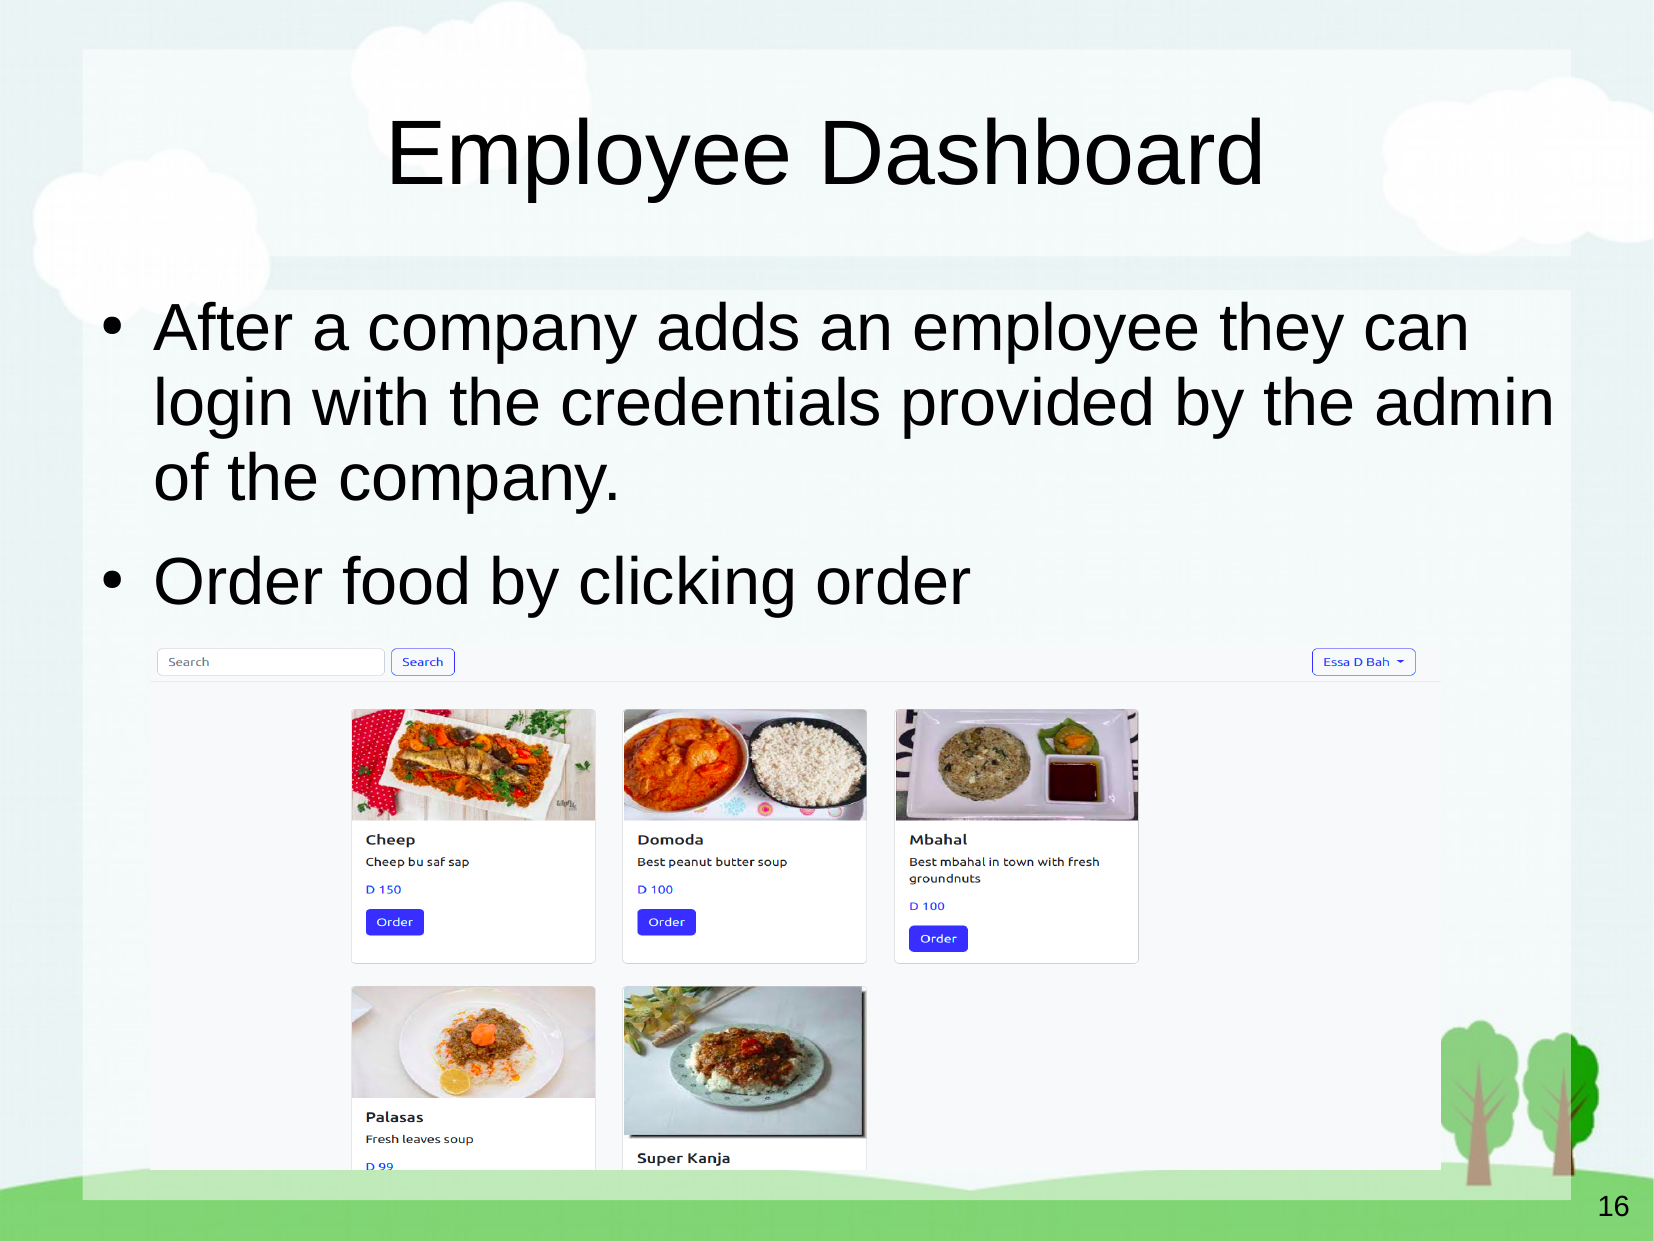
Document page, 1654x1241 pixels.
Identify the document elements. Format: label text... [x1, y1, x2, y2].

picture [0, 0, 1654, 1241]
list After a company adds an employee they can login with the credentials provided by the admin of the company. Order food by clicking order [82, 290, 1571, 1201]
title Employee Dashboard [82, 49, 1571, 257]
